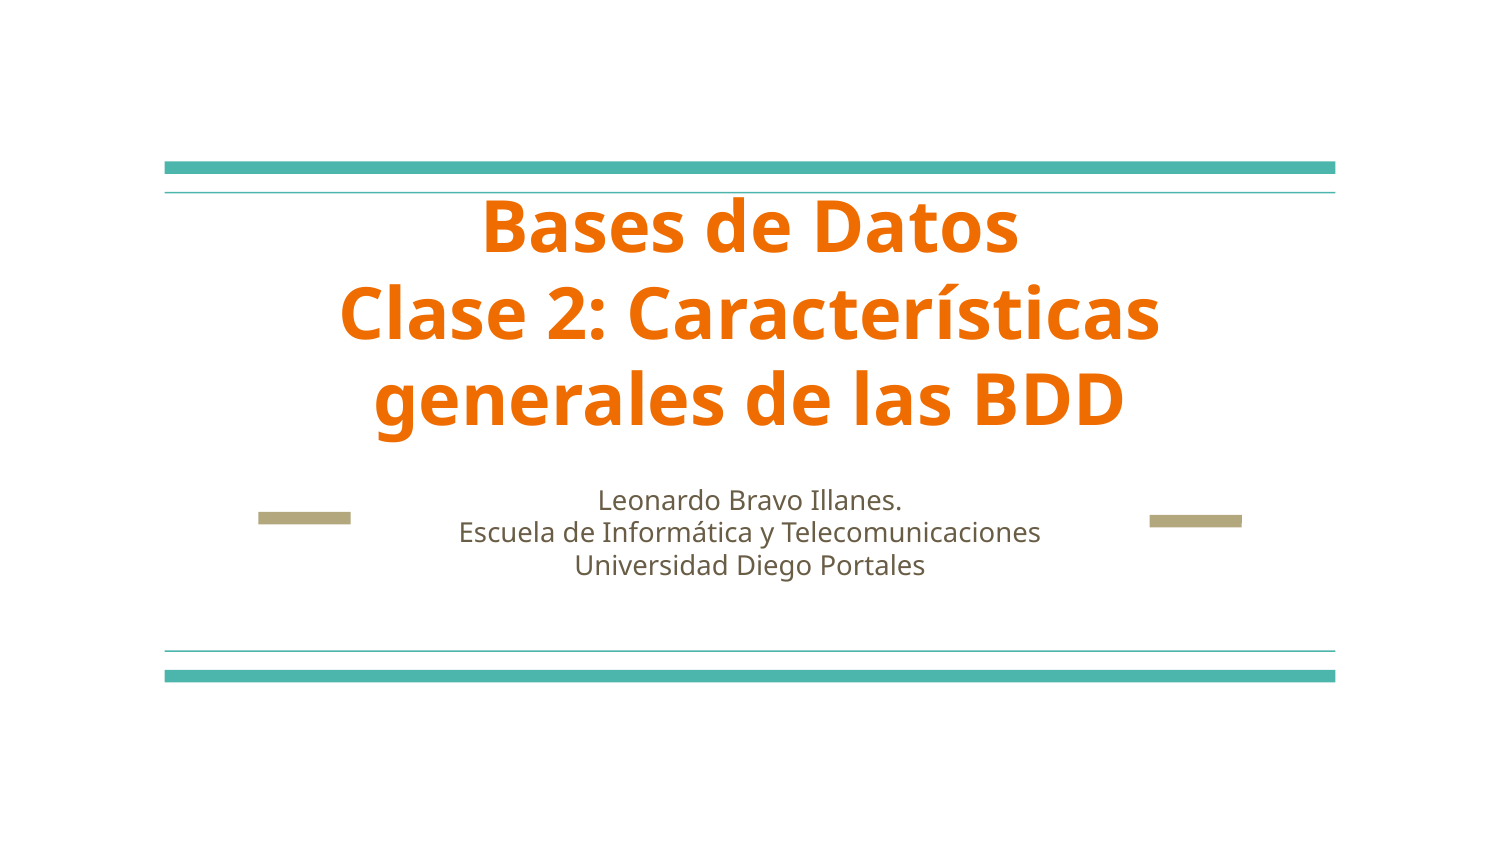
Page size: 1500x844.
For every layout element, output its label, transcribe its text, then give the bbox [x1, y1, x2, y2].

subtitle Leonardo Bravo Illanes. Escuela de Informática y Telecomunicaciones Universidad Diego Portales [350, 467, 1150, 598]
title Bases de Datos Clase 2: Características generales de las BDD [164, 287, 1336, 456]
